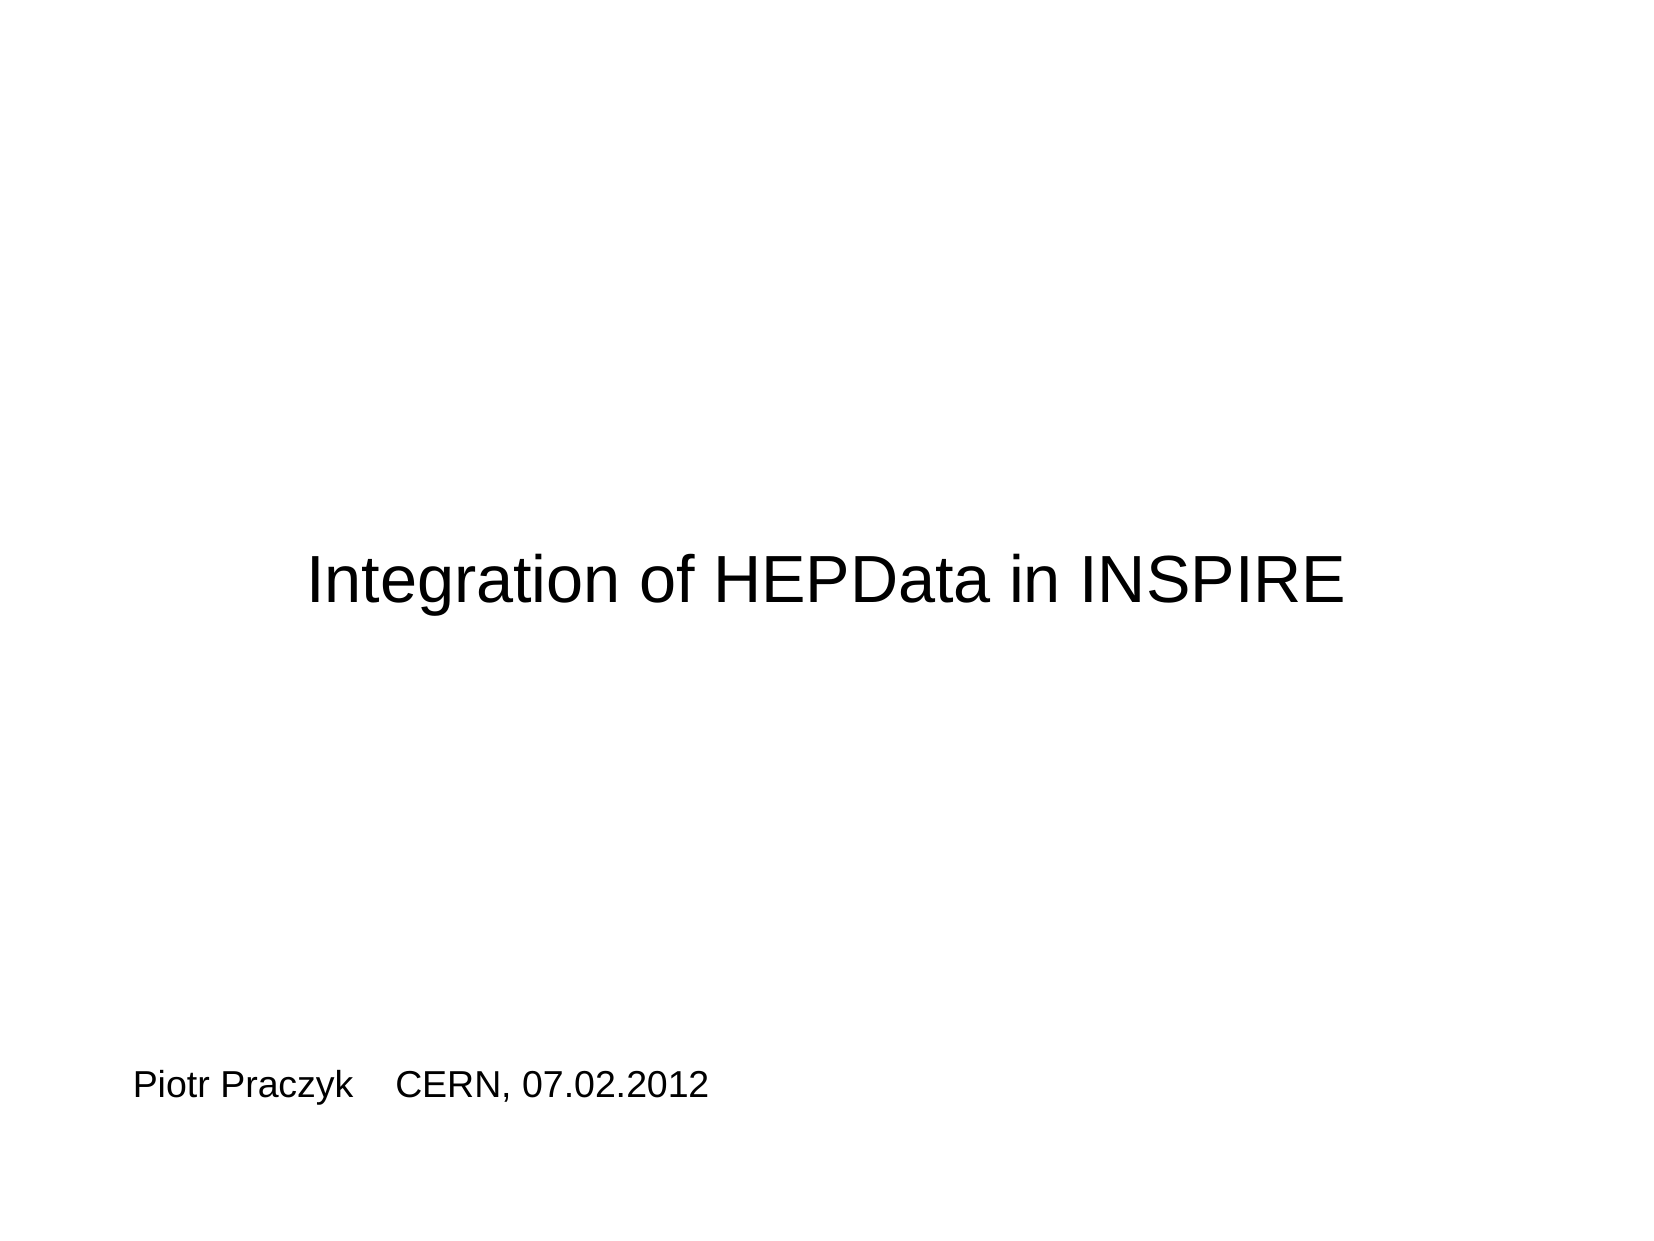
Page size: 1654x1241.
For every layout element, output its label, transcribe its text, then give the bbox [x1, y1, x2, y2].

text_box Piotr Praczyk CERN, 07.02.2012 [118, 1056, 725, 1114]
subtitle Integration of HEPData in INSPIRE [82, 49, 1571, 1109]
